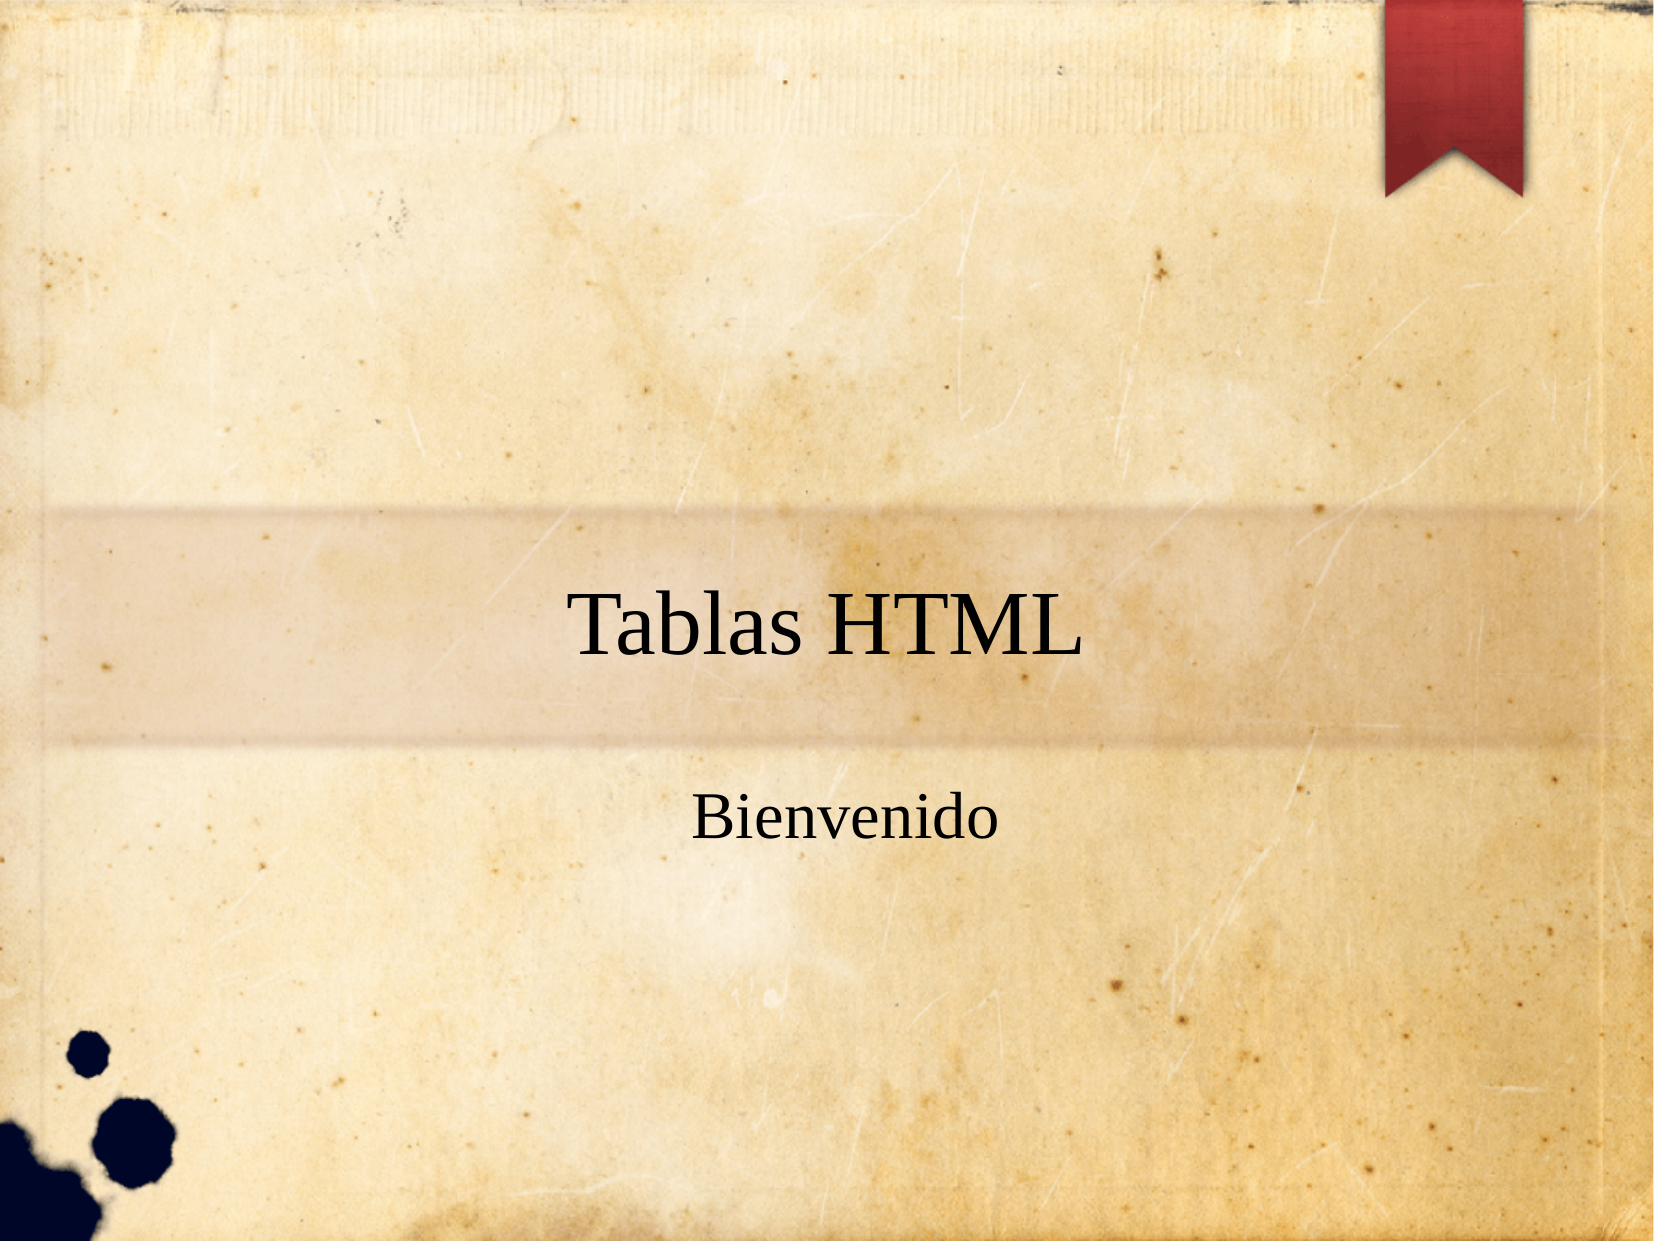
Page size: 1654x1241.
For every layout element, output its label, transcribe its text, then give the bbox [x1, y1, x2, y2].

title Tablas HTML [82, 519, 1571, 727]
list Bienvenido [82, 779, 1538, 1205]
picture [0, 0, 1654, 1241]
